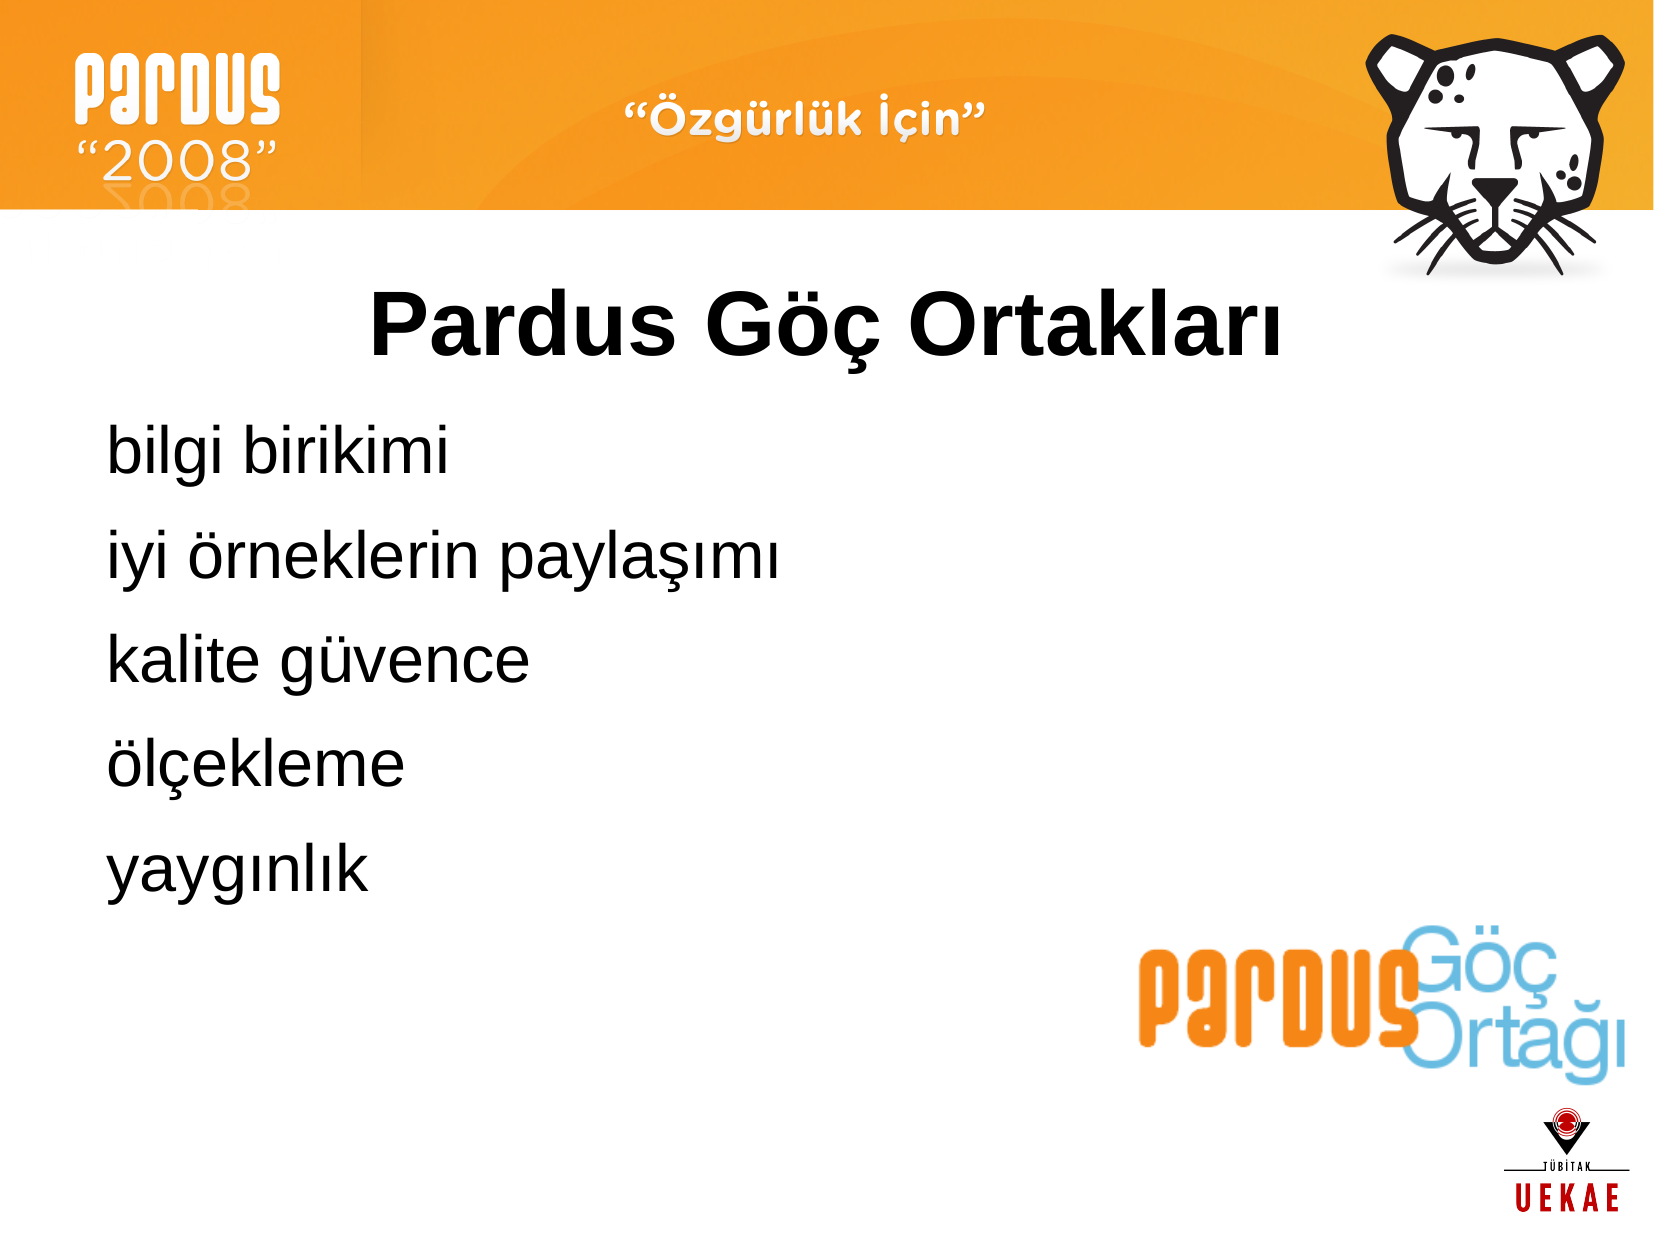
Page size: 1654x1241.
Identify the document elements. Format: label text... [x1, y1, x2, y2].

picture [1500, 1104, 1634, 1215]
picture [1121, 915, 1646, 1094]
list bilgi birikimi iyi örneklerin paylaşımı kalite güvence ölçekleme yaygınlık [88, 413, 1571, 1050]
picture [0, 0, 1654, 293]
title Pardus Göç Ortakları [82, 220, 1571, 428]
